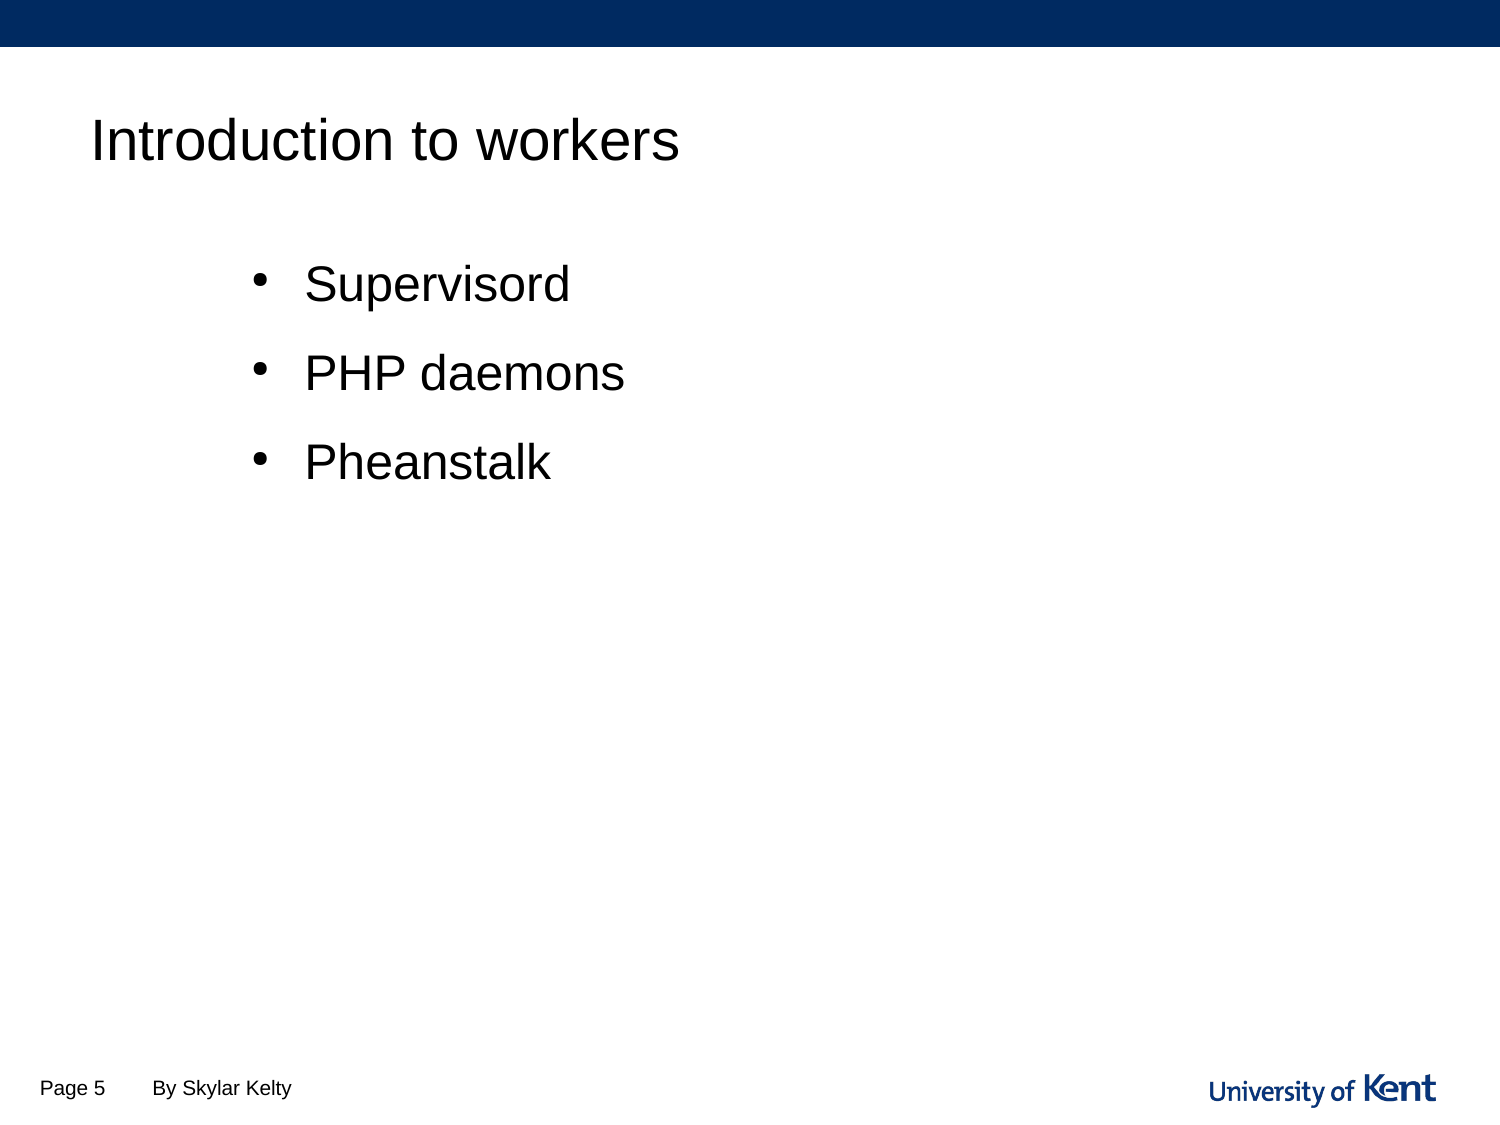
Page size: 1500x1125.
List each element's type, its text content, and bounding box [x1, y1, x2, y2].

footer By Skylar Kelty [137, 1067, 1132, 1112]
title Introduction to workers [75, 90, 1436, 185]
slide_number Page <number> [24, 1064, 180, 1111]
list Supervisord PHP daemons Pheanstalk [218, 243, 1365, 1047]
picture [1210, 1074, 1436, 1108]
